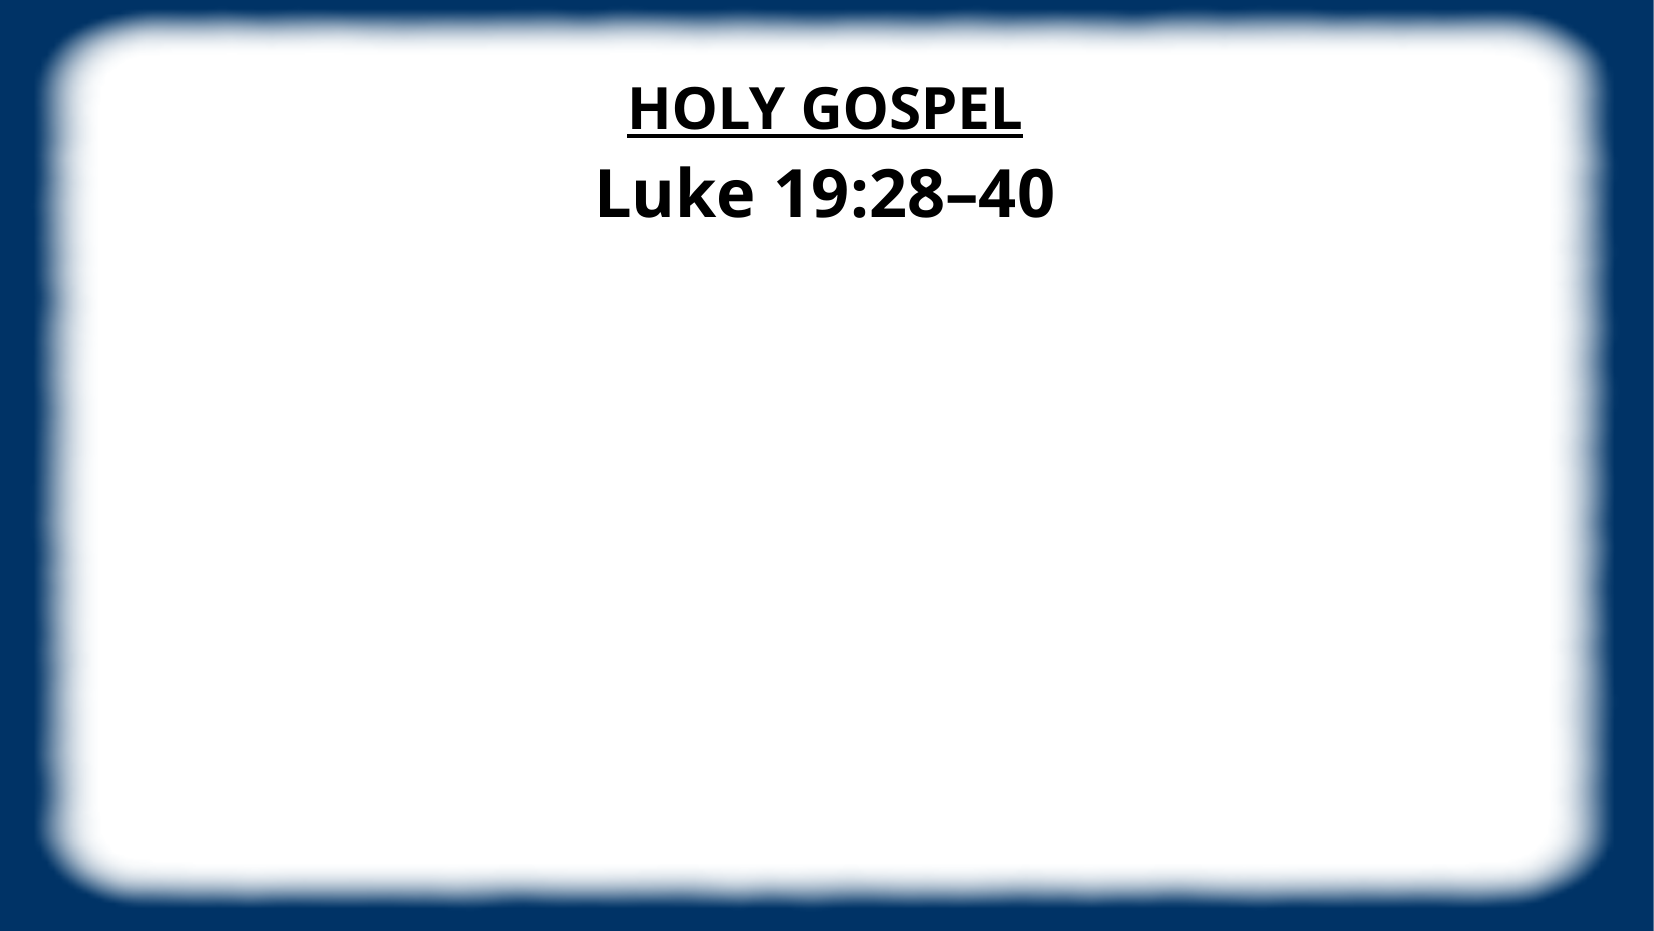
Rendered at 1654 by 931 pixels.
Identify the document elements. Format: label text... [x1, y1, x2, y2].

picture [0, 0, 1654, 931]
text_box HOLY GOSPEL Luke 19:28–40 [105, 60, 1546, 241]
